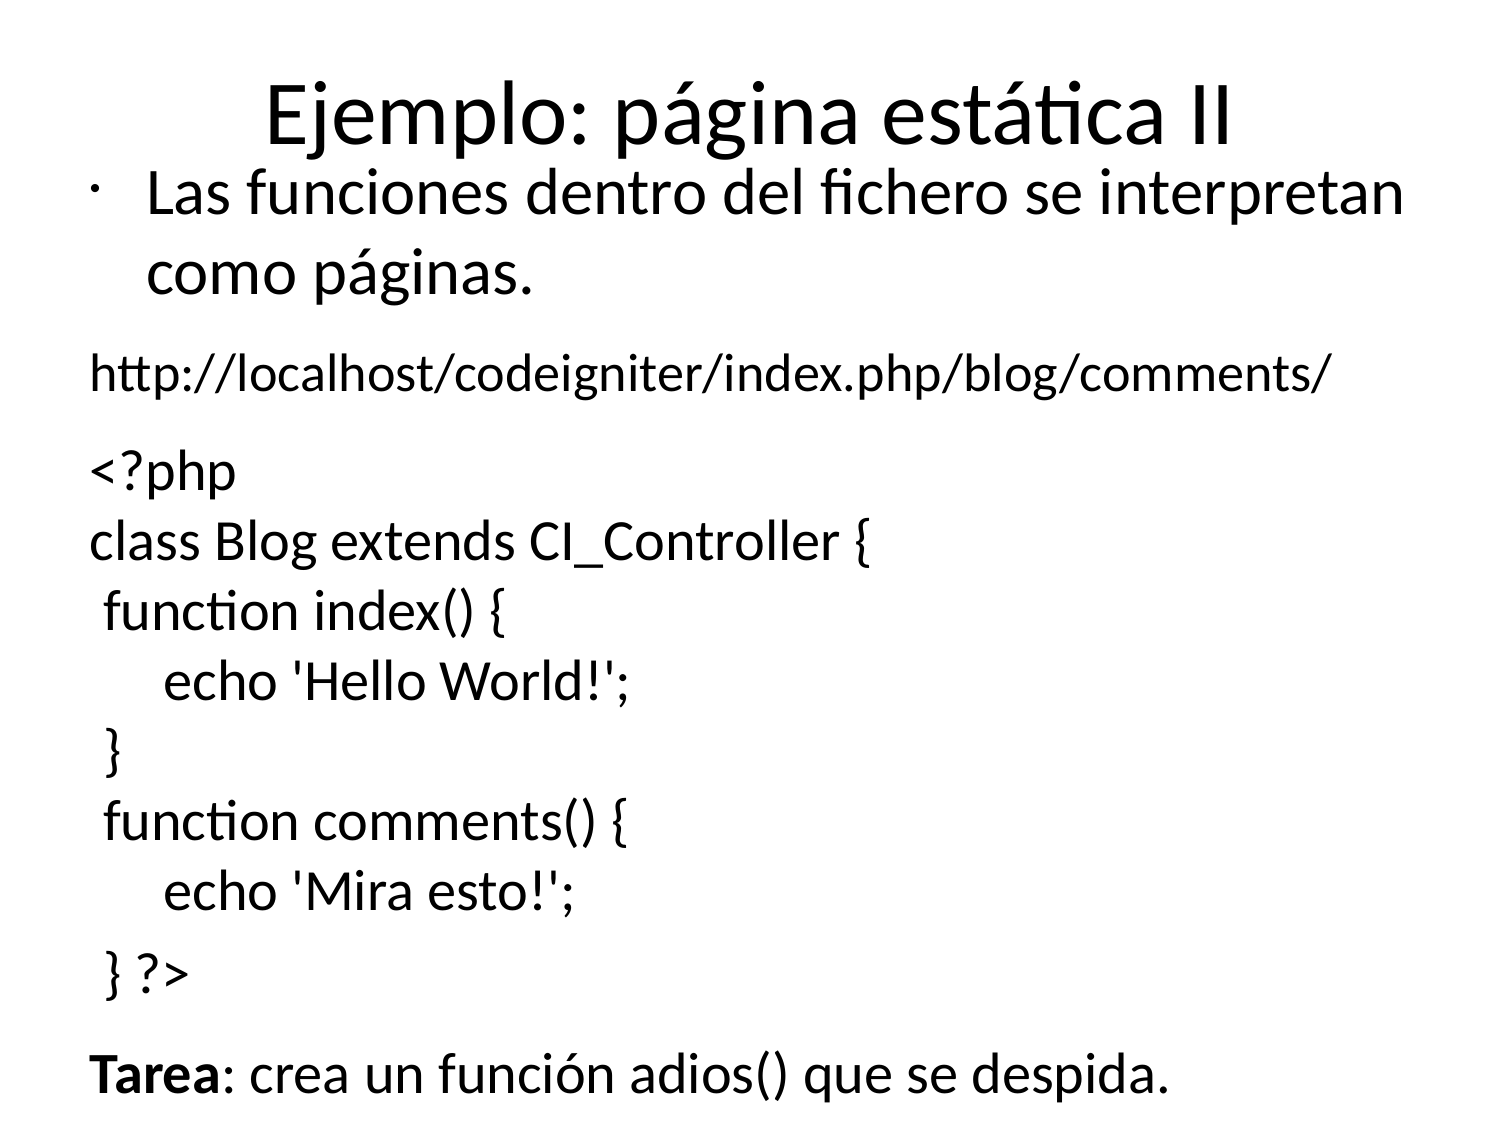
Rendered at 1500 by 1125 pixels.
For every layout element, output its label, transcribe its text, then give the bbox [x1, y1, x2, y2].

list Las funciones dentro del fichero se interpretan como páginas. http://localhost/codeigniter/index.php/blog/comments/ <?php class Blog extends CI_Controller { function index() { echo 'Hello World!'; } function comments() { echo 'Mira esto!'; } ?> Tarea: crea un función adios() que se despida. [75, 140, 1426, 969]
title Ejemplo: página estática II [75, 45, 1425, 140]
list [75, 969, 1425, 1005]
